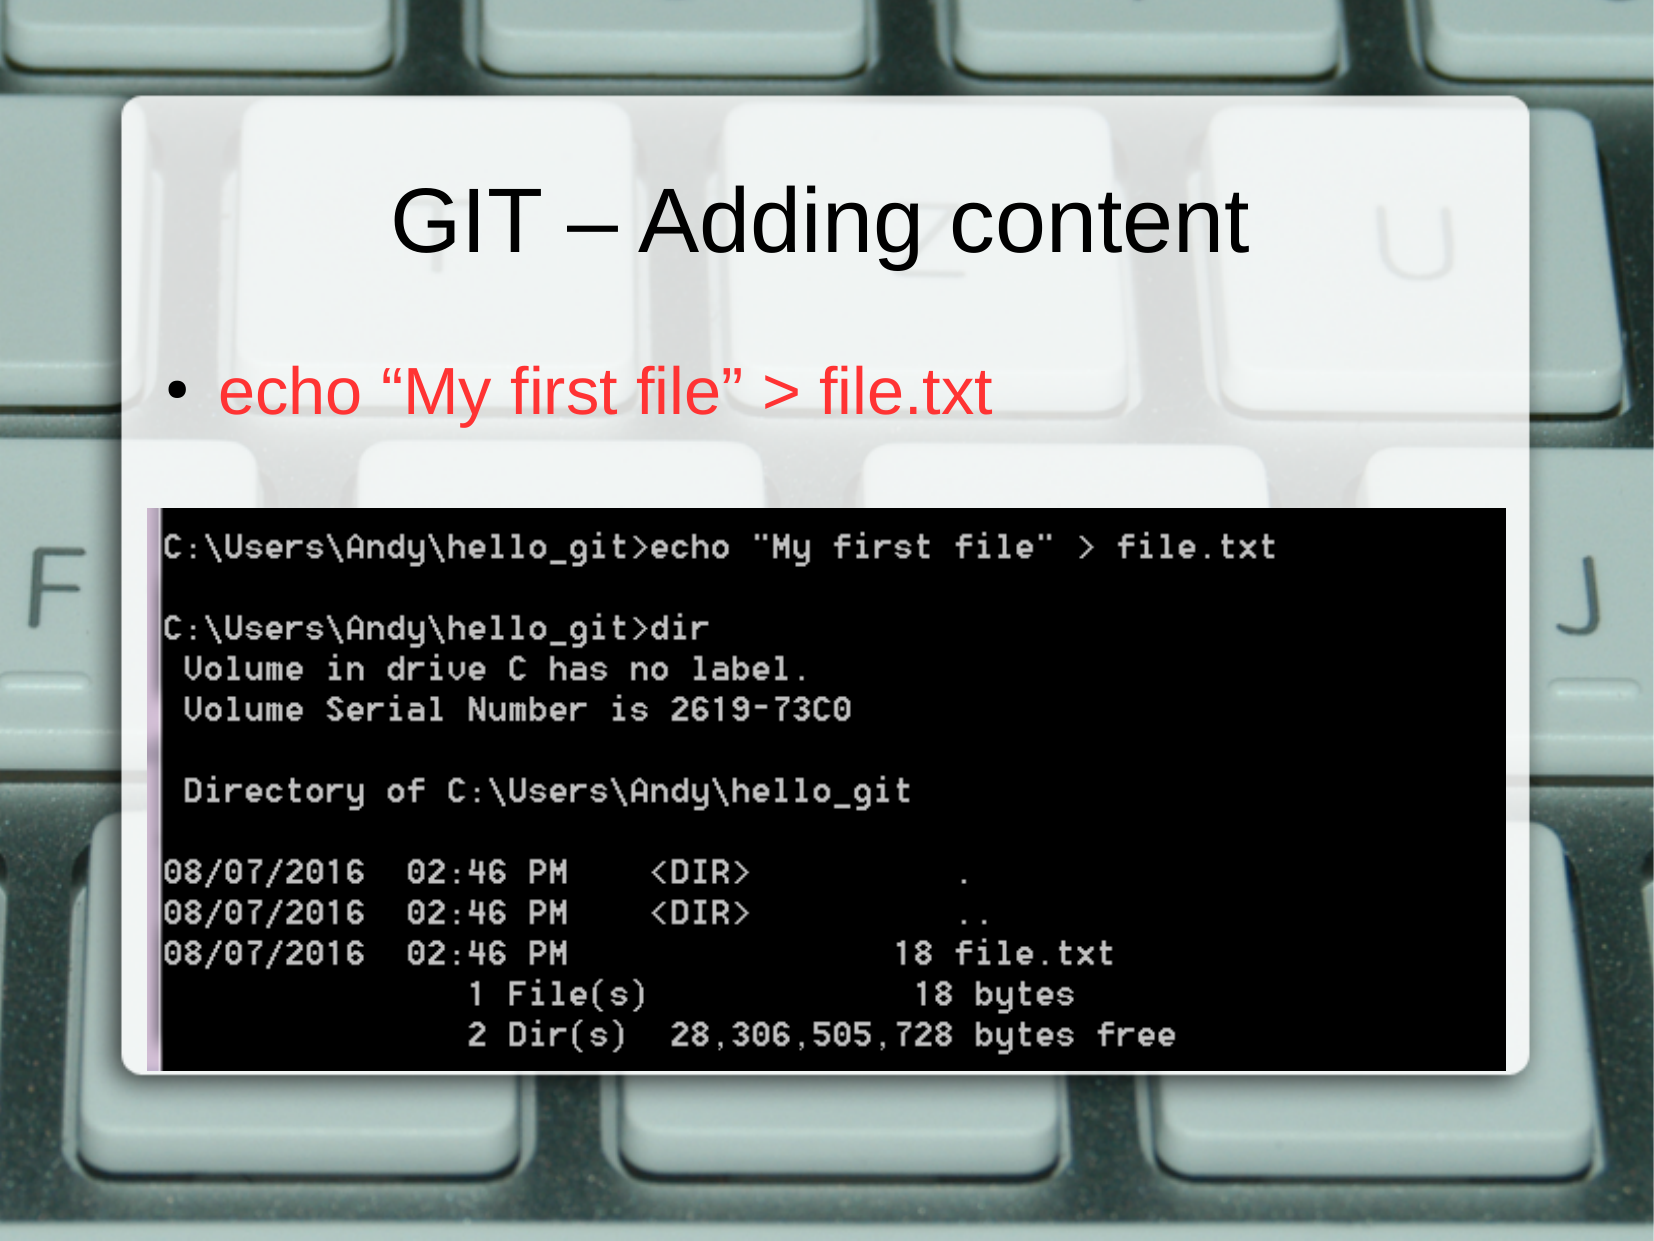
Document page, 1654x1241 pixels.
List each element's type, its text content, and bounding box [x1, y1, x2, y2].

title GIT – Adding content [135, 117, 1506, 325]
list echo “My first file” > file.txt [147, 354, 1506, 508]
picture [0, 0, 1654, 1241]
